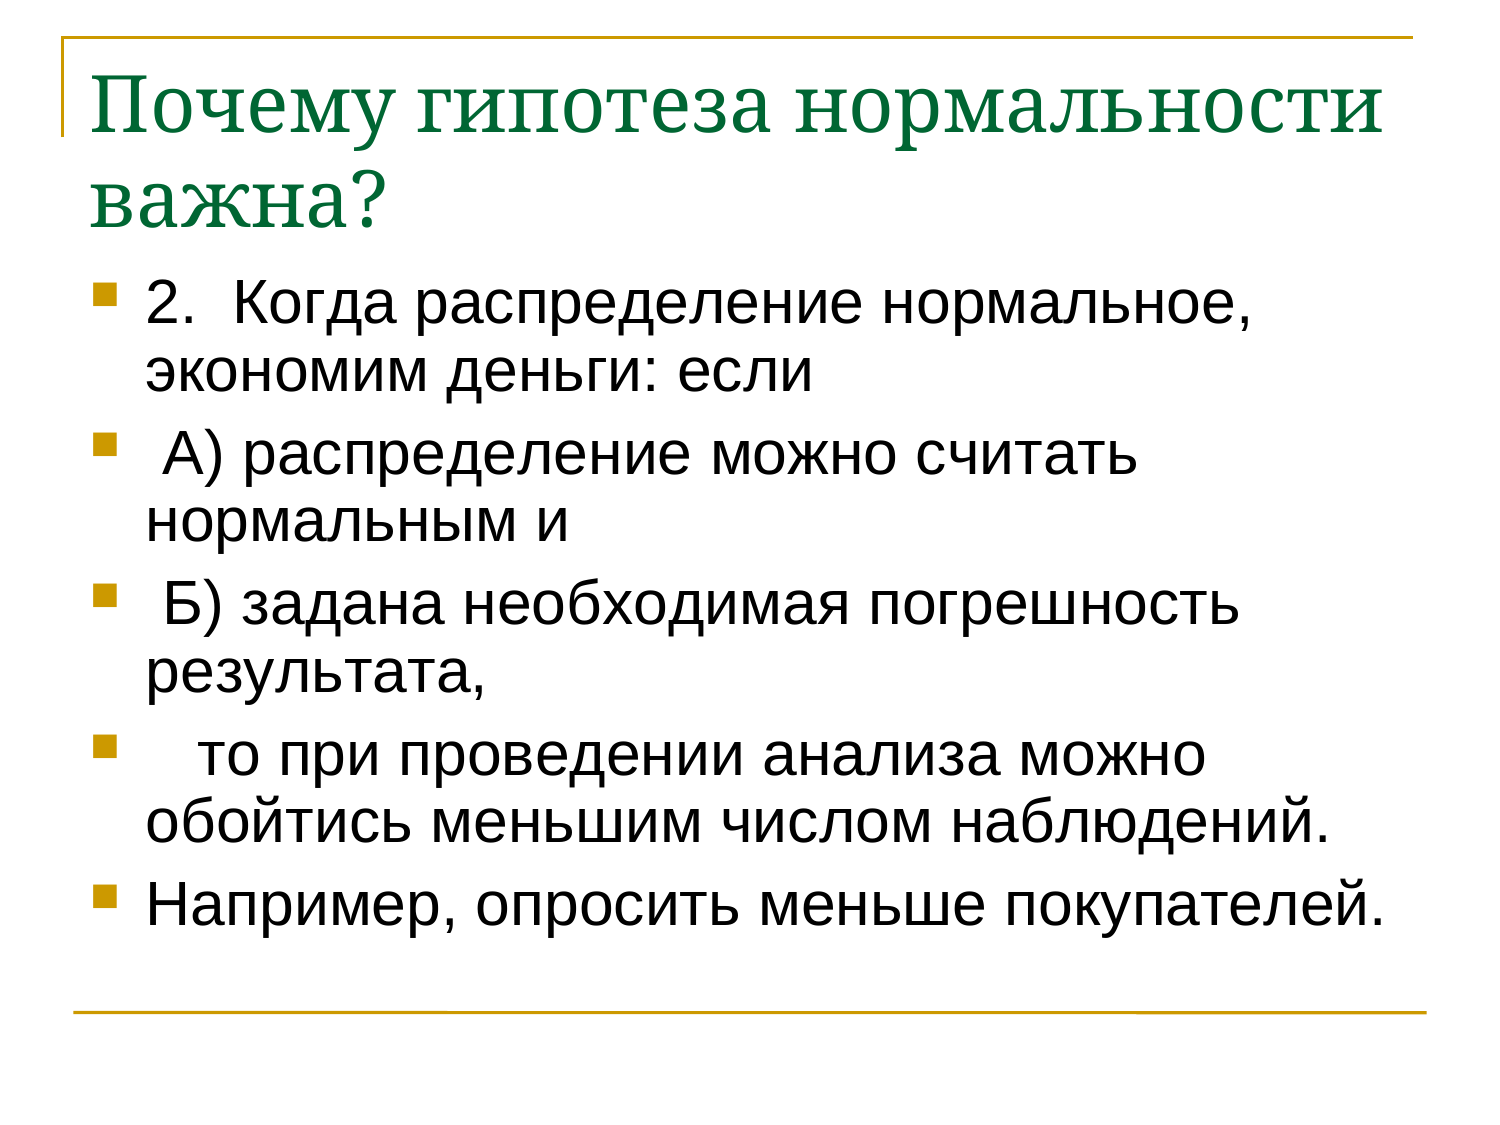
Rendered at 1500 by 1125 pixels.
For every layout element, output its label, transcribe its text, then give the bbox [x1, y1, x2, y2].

list 2. Когда распределение нормальное, экономим деньги: если А) распределение можно считать нормальным и Б) задана необходимая погрешность результата, то при проведении анализа можно обойтись меньшим числом наблюдений. Например, опросить меньше покупателей. [75, 262, 1426, 1006]
title Почему гипотеза нормальности важна? [75, 45, 1426, 233]
